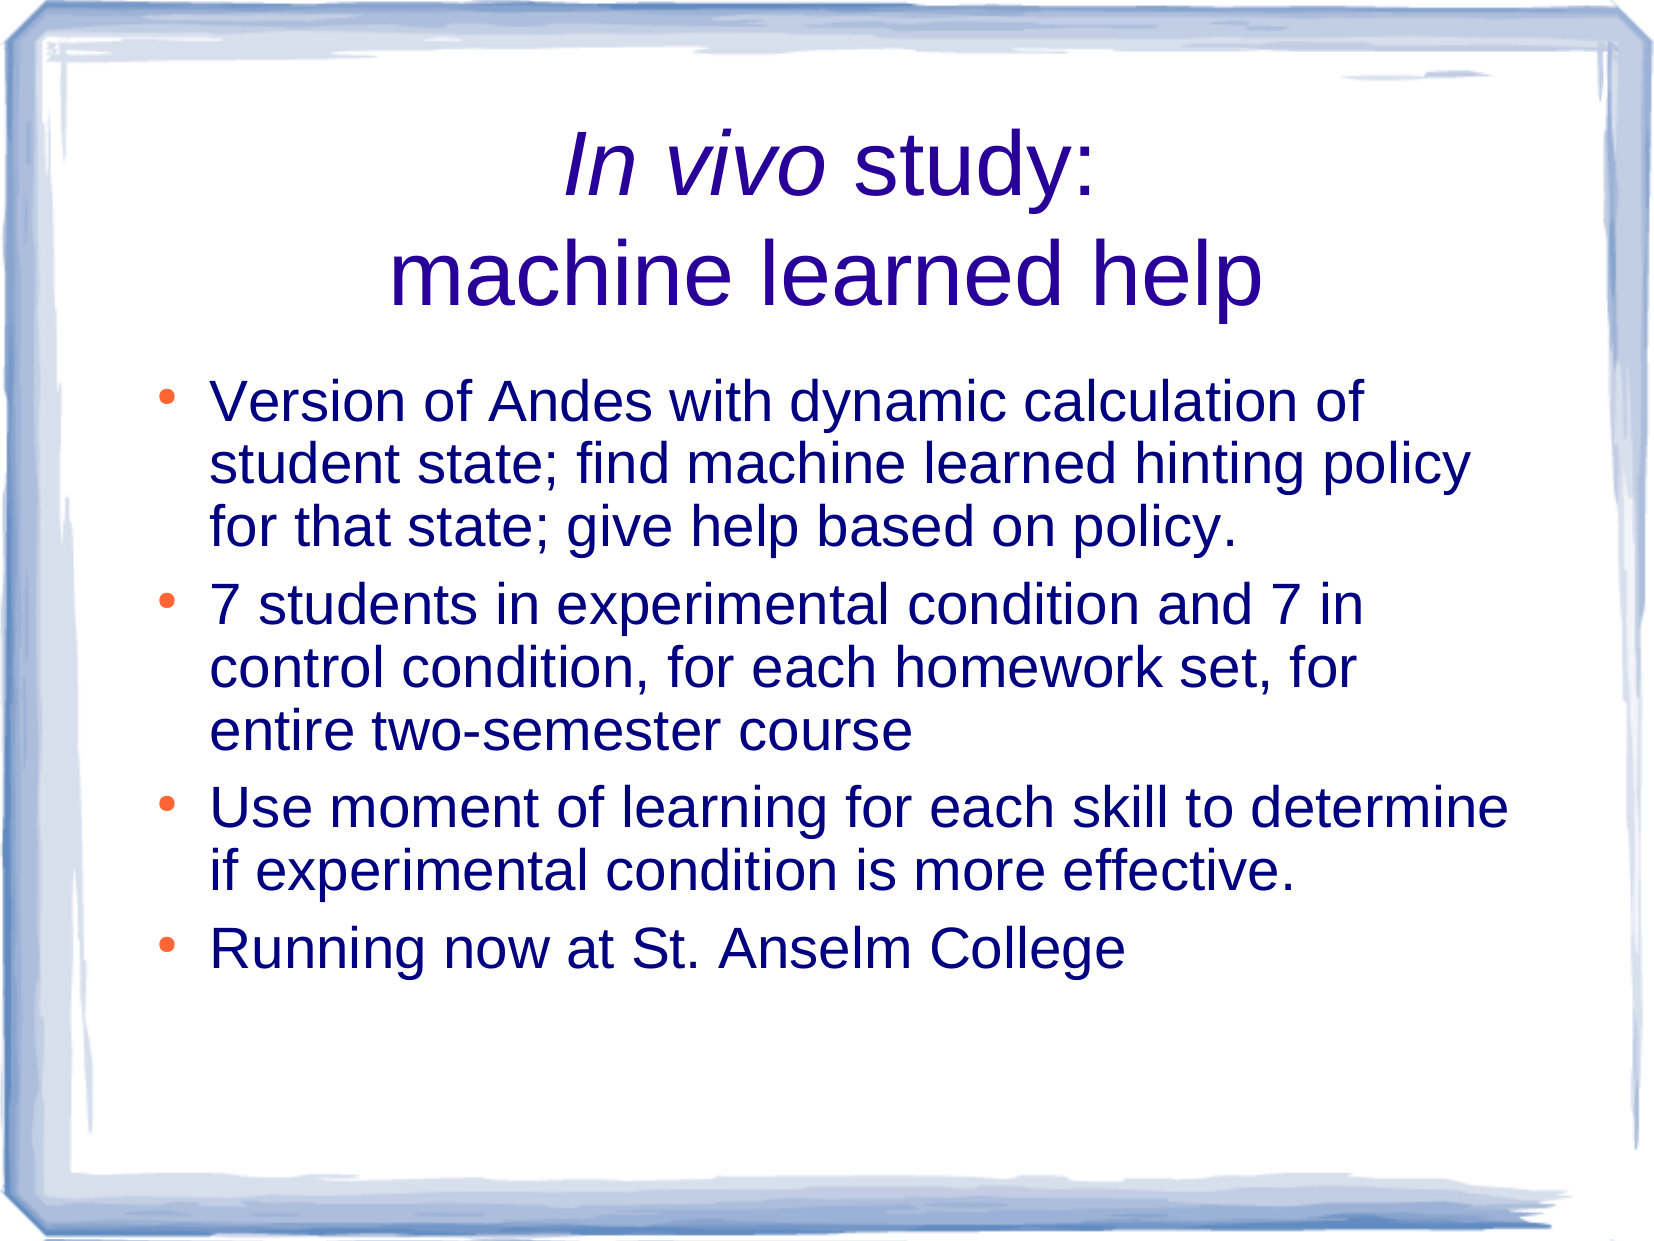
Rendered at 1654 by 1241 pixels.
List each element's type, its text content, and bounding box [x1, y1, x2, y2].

title In vivo study: machine learned help [124, 96, 1530, 332]
picture [0, 0, 1654, 1241]
list Version of Andes with dynamic calculation of student state; find machine learned hinting policy for that state; give help based on policy. 7 students in experimental condition and 7 in control condition, for each homework set, for entire two-semester course Use moment of learning for each skill to determine if experimental condition is more effective. Running now at St. Anselm College [124, 363, 1530, 1108]
